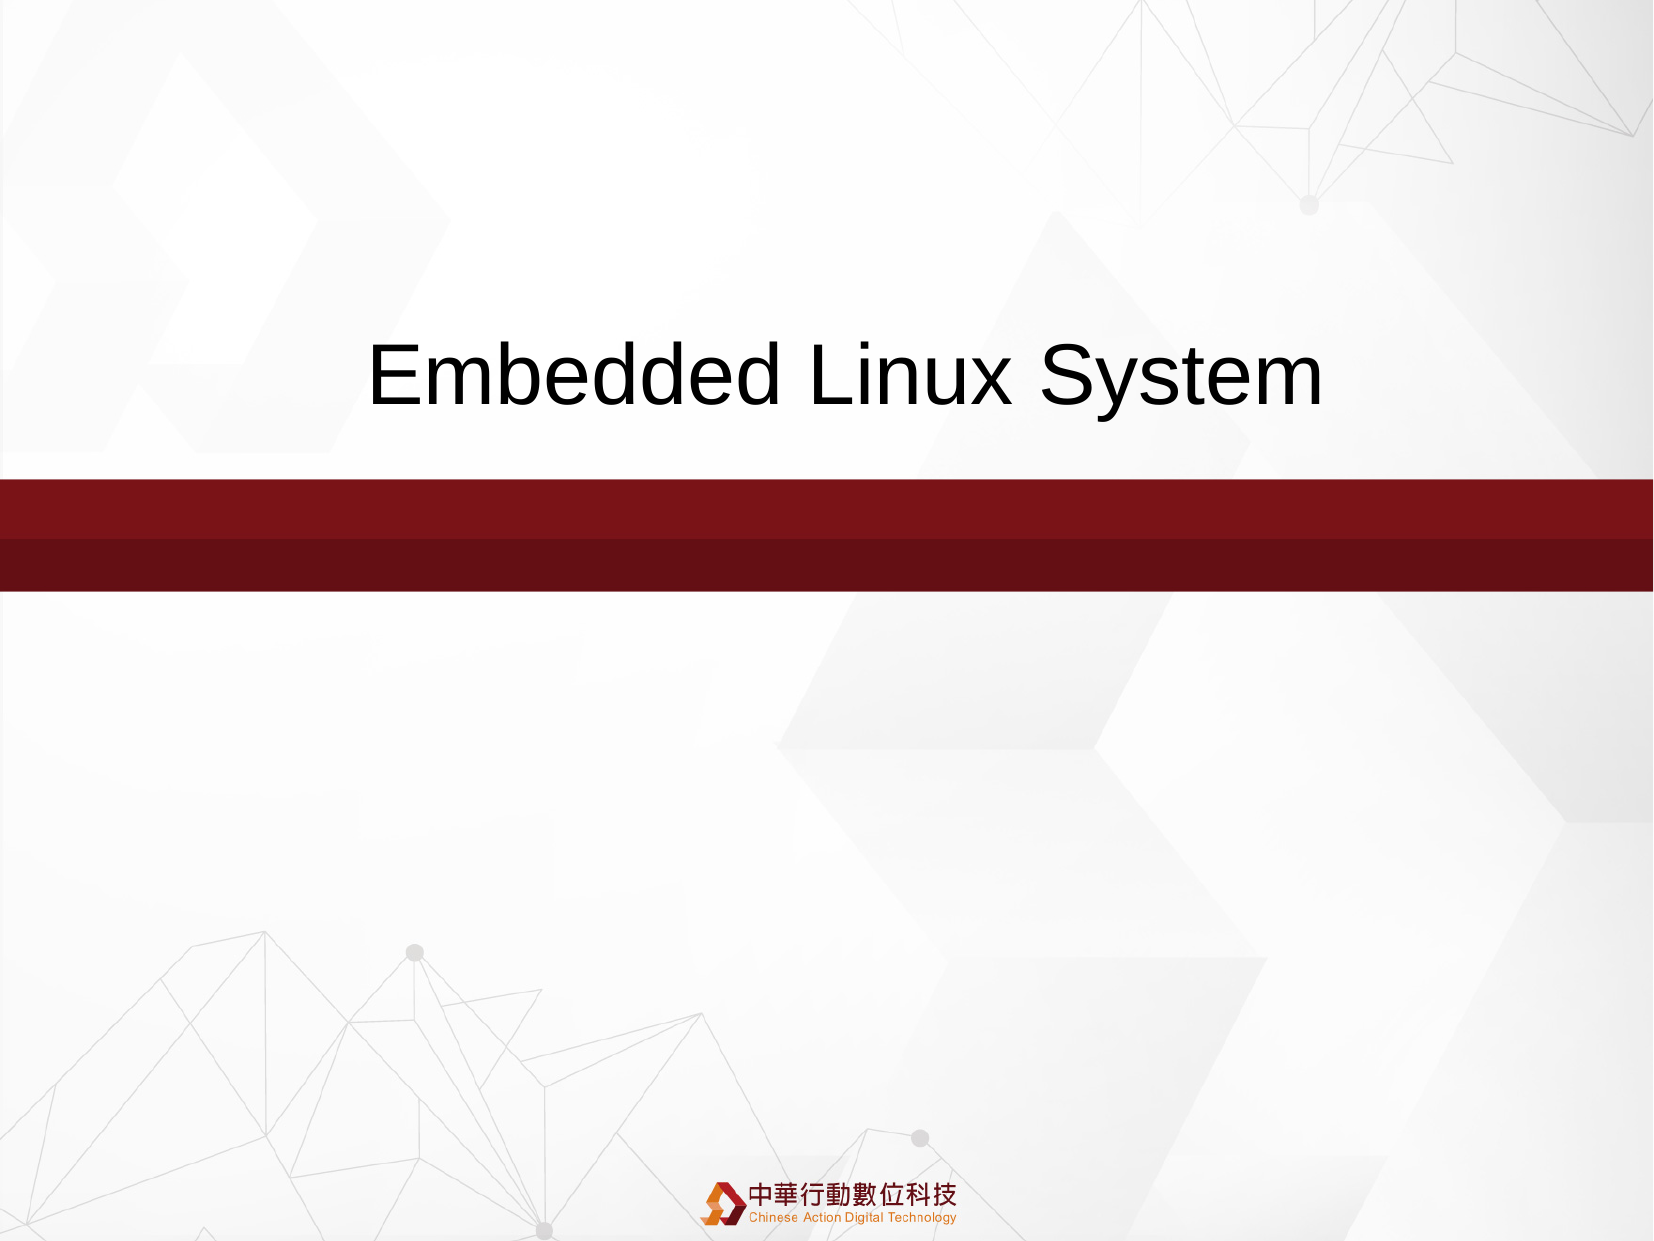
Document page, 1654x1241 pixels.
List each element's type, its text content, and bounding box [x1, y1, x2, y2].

title Embedded Linux System [102, 270, 1591, 478]
picture [0, 0, 1654, 1241]
